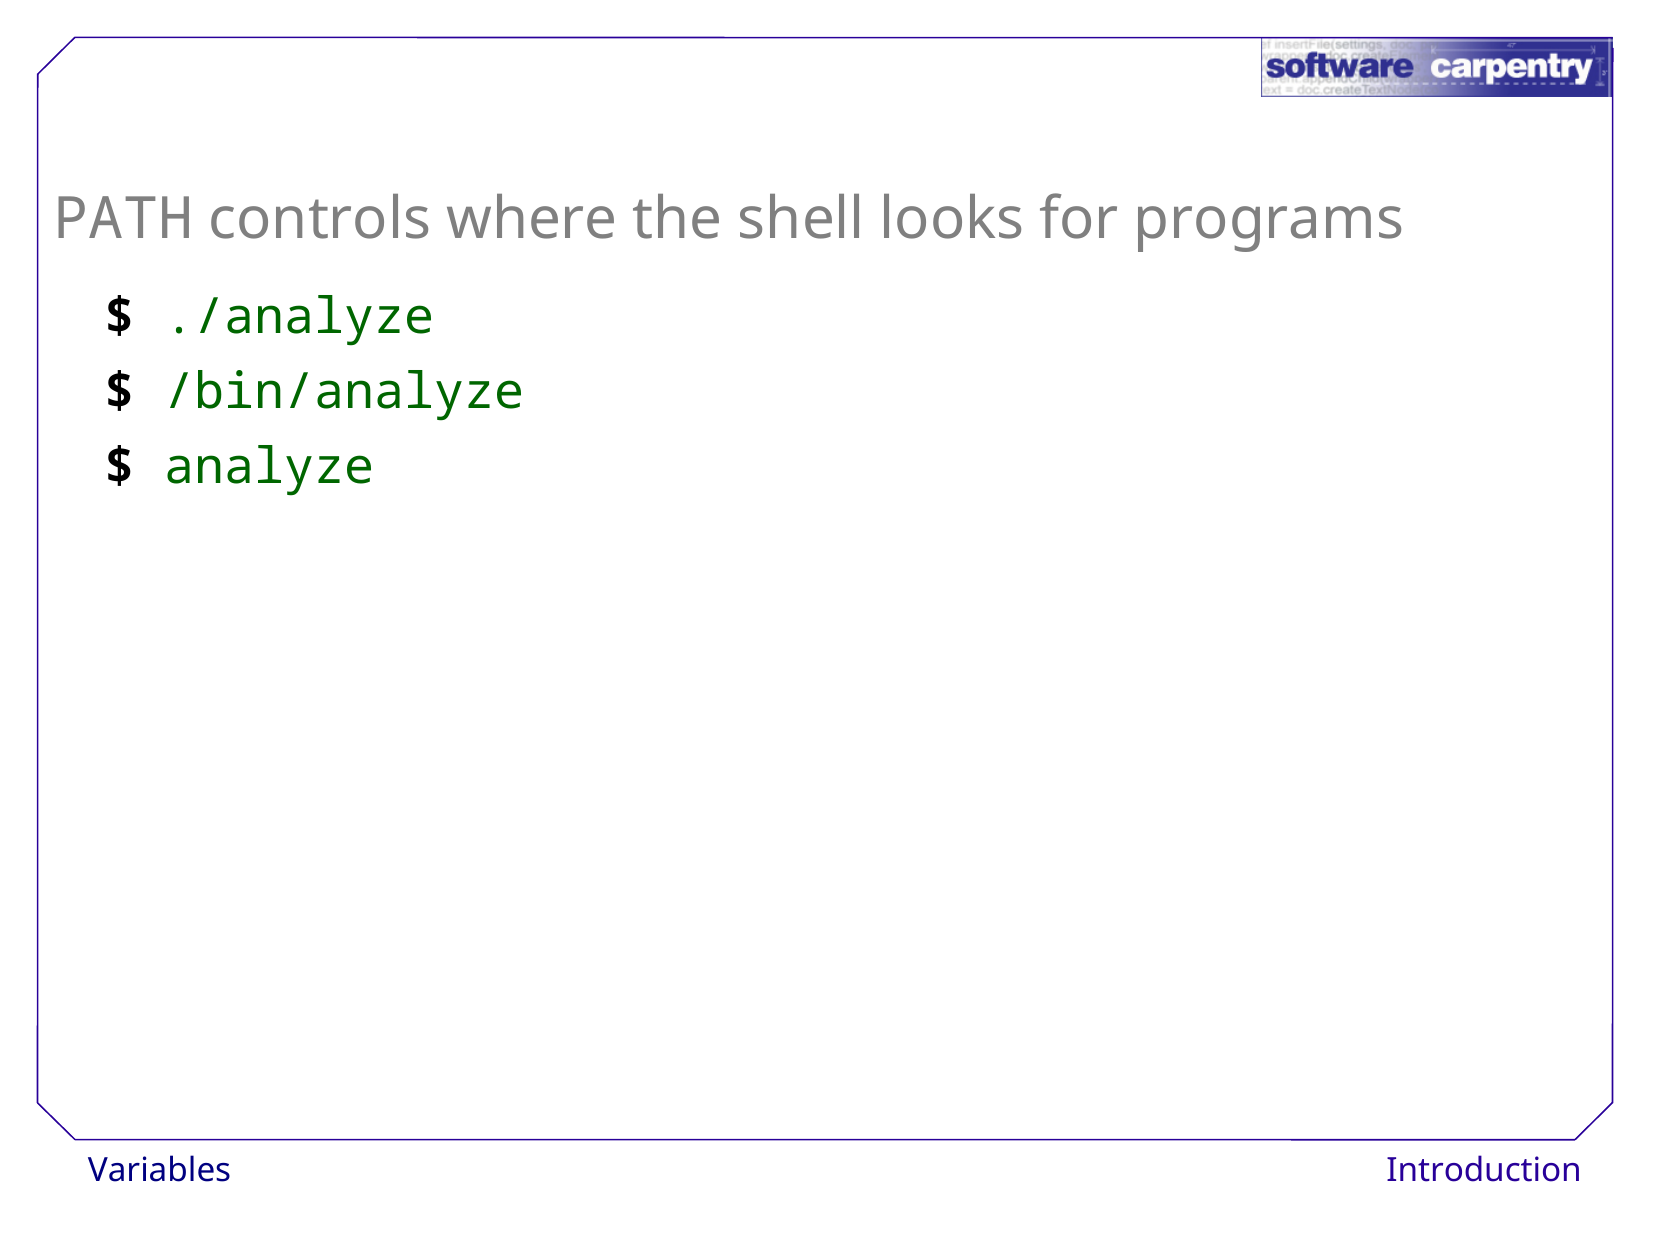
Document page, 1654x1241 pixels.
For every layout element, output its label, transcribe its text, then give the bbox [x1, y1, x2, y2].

text_box $ ./analyze $ /bin/analyze $ analyze [89, 260, 1512, 658]
picture [1261, 39, 1613, 97]
text_box PATH controls where the shell looks for programs [38, 138, 1570, 259]
